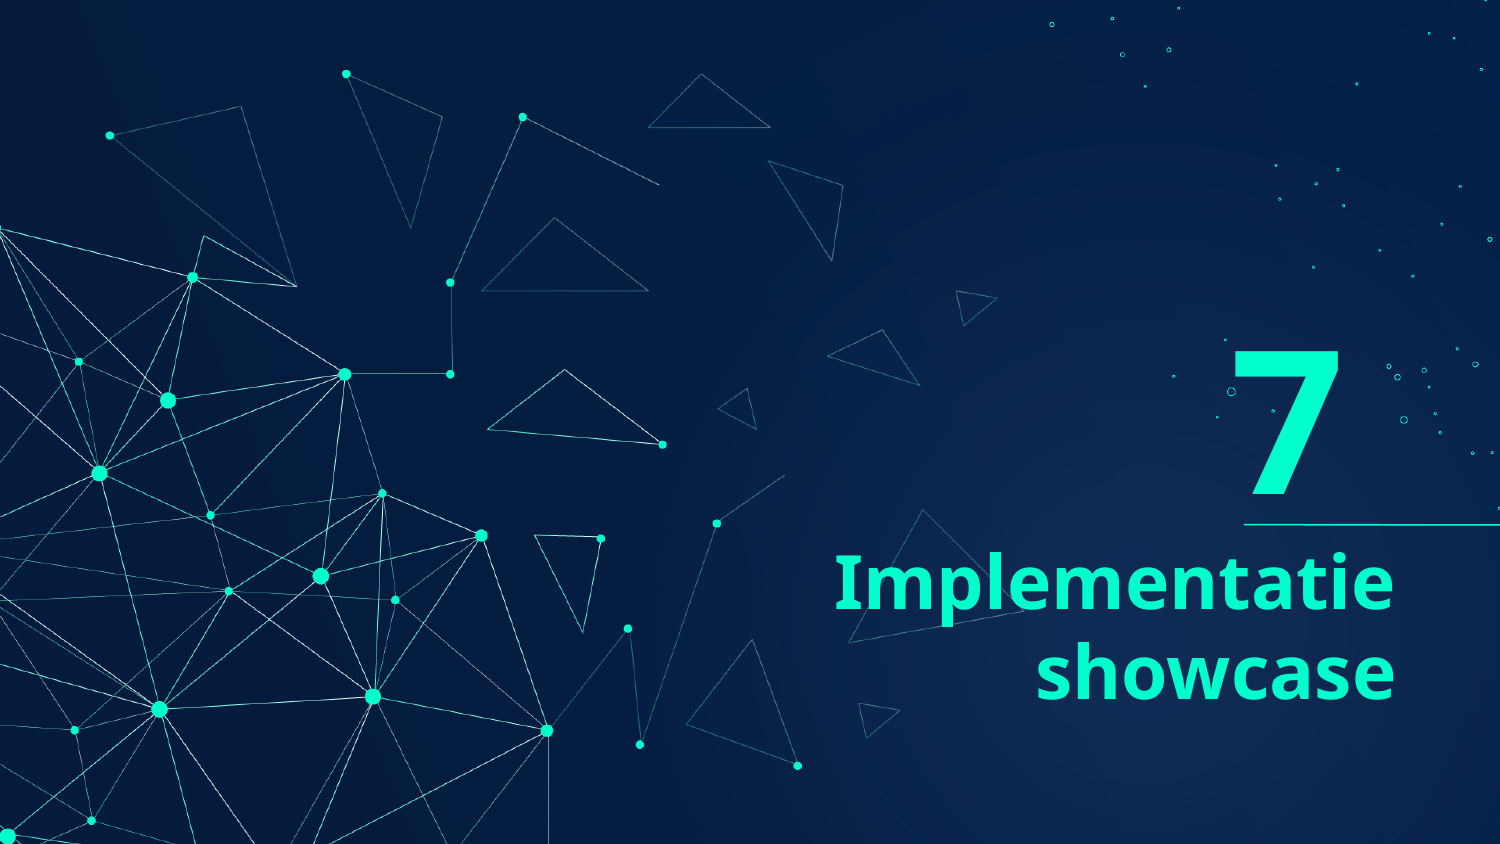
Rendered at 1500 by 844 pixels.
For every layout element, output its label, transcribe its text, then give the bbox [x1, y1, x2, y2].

picture [0, 0, 1500, 844]
title 7 Implementatie showcase [622, 437, 1412, 730]
